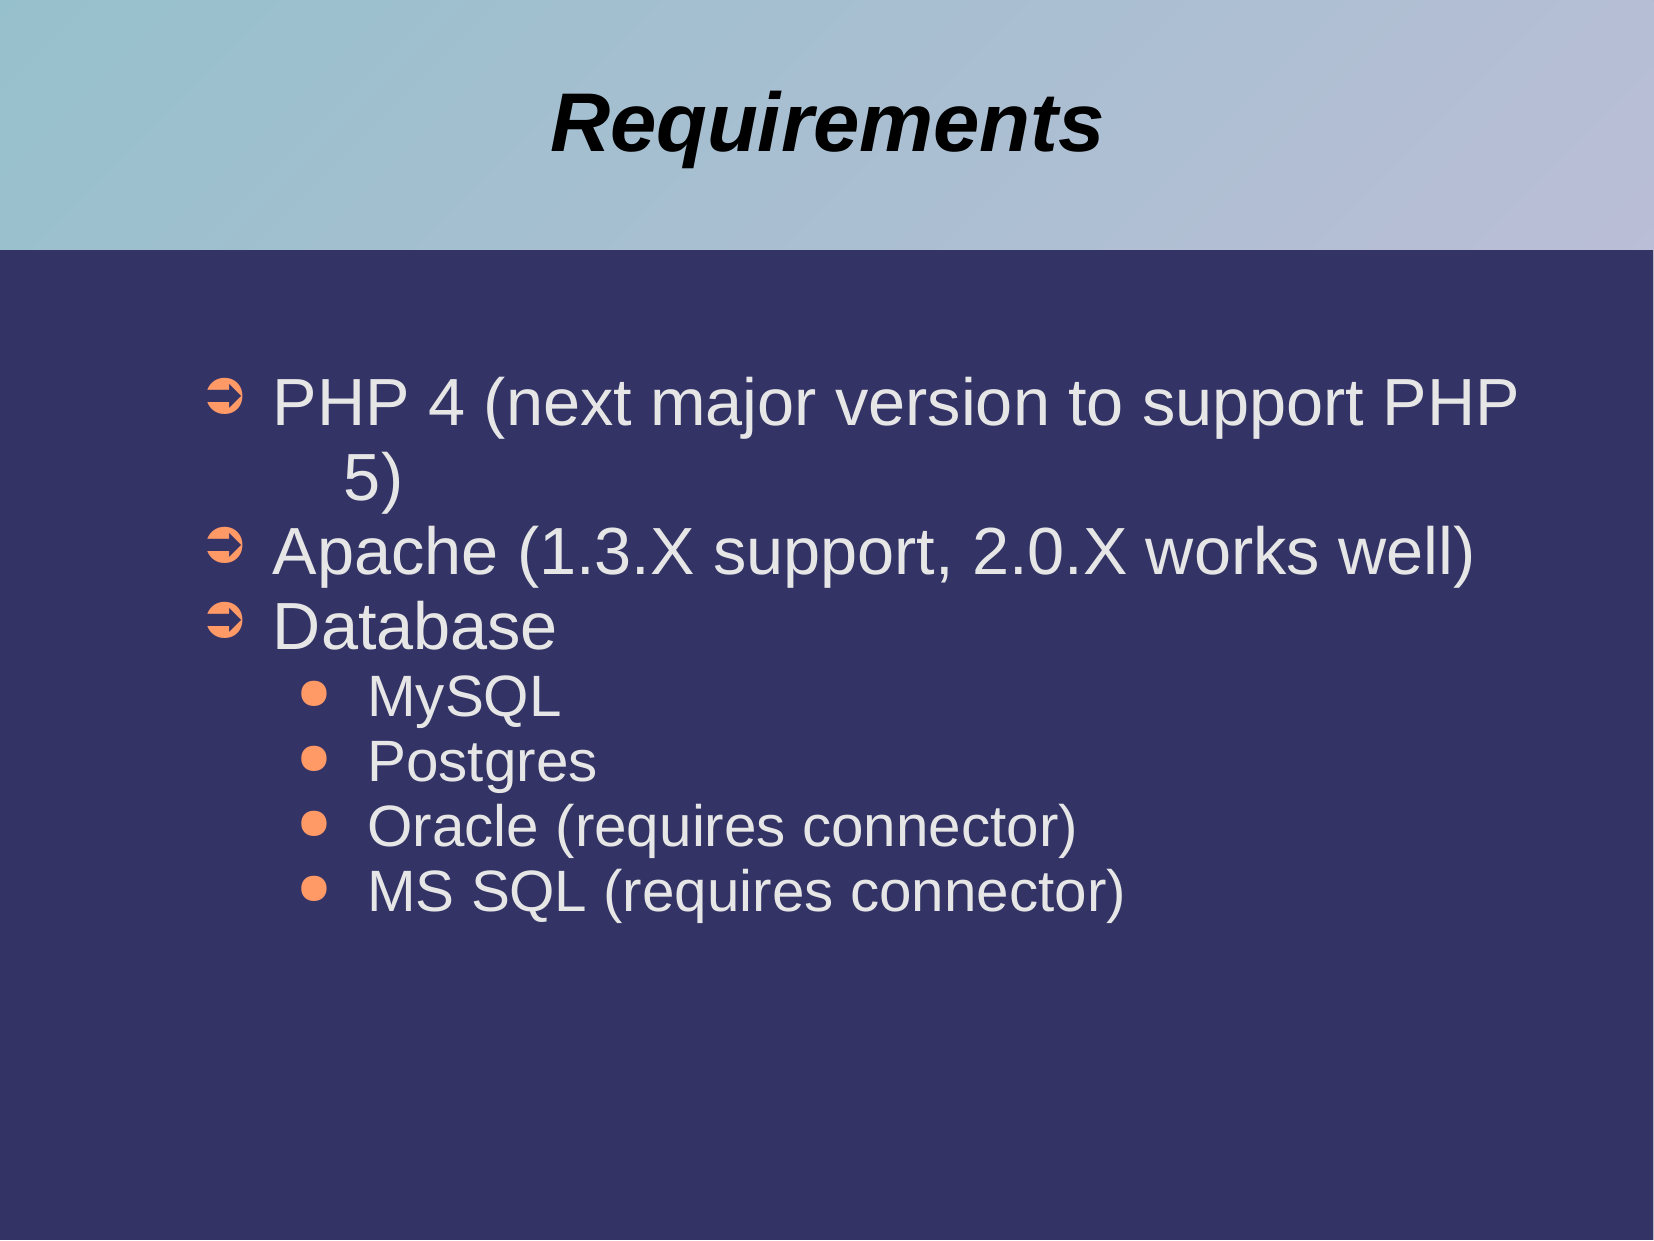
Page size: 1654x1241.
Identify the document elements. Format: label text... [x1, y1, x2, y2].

title Requirements [121, 19, 1534, 227]
list PHP 4 (next major version to support PHP 5) Apache (1.3.X support, 2.0.X works well) Database MySQL Postgres Oracle (requires connector) MS SQL (requires connector) [178, 364, 1570, 1147]
